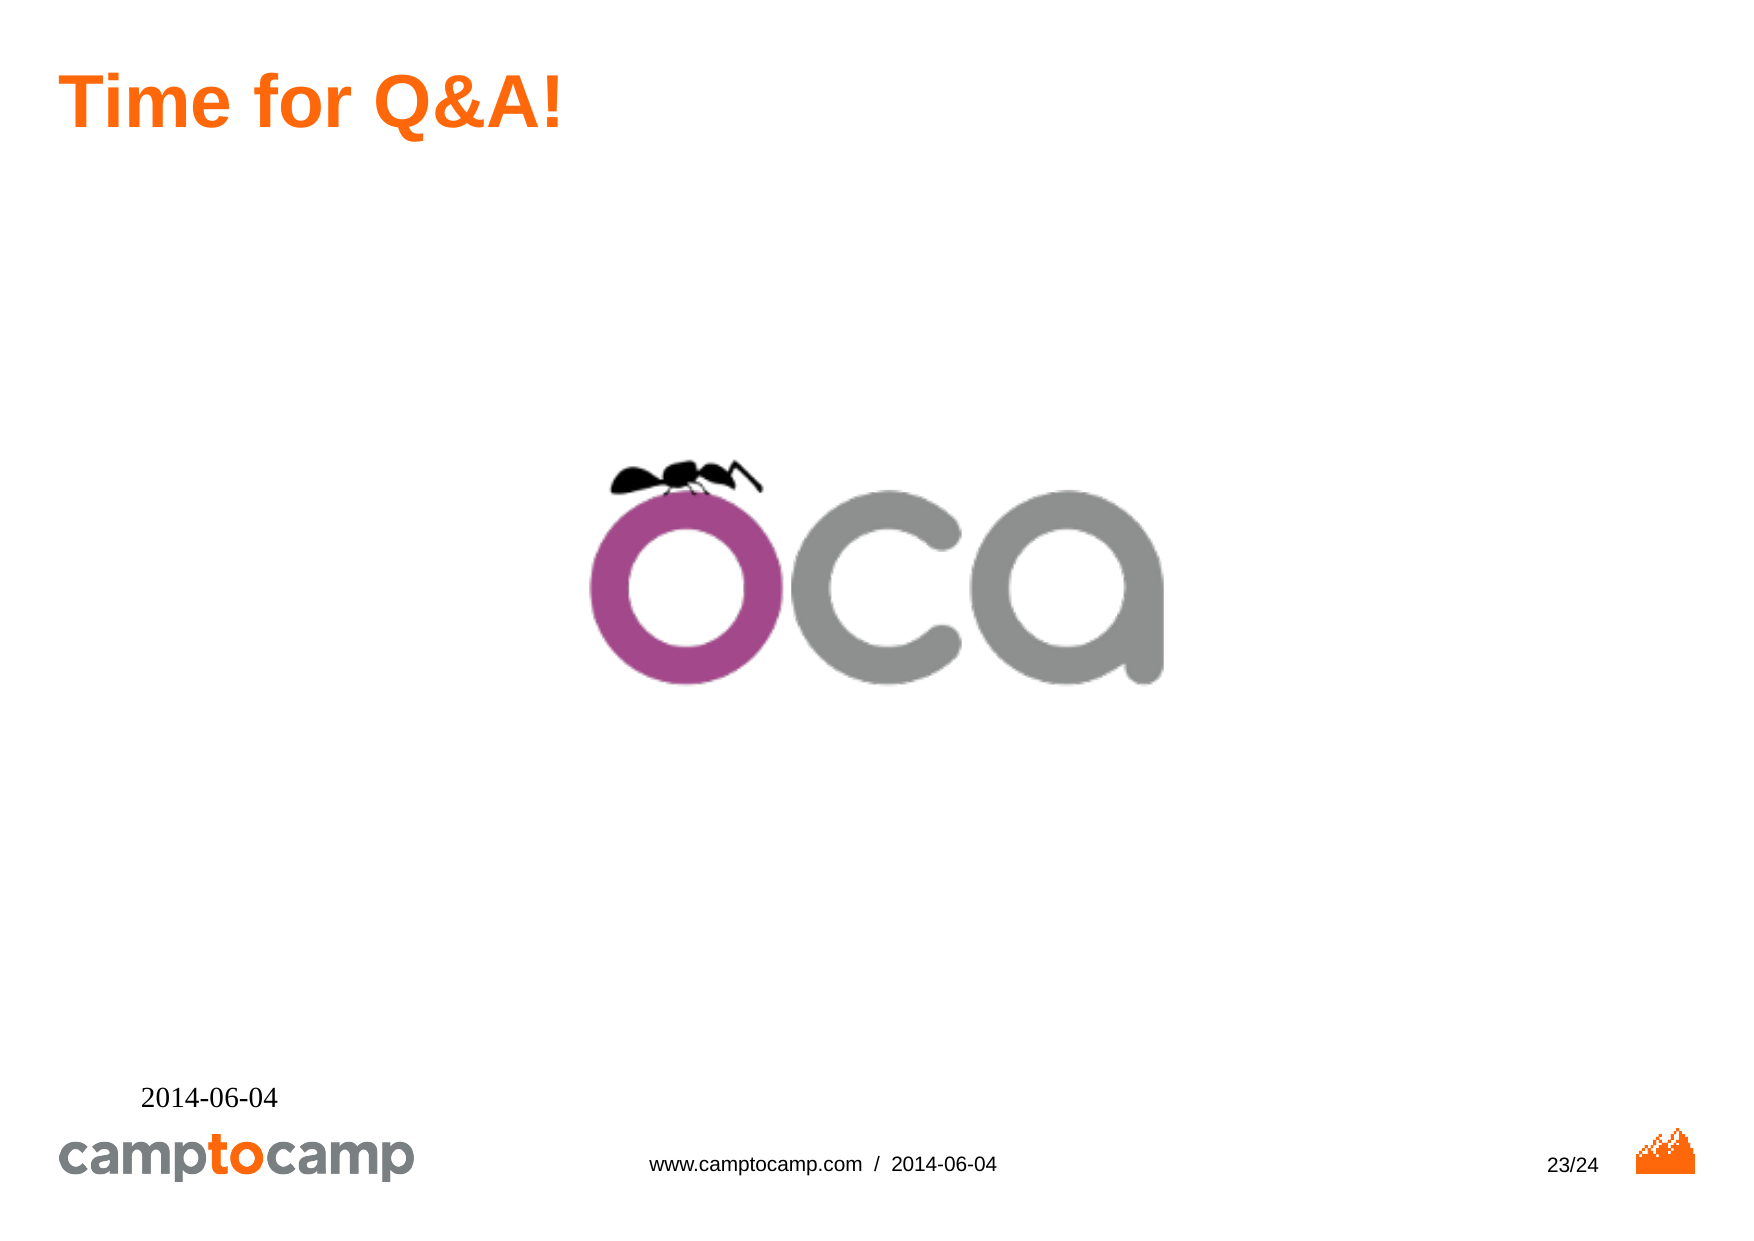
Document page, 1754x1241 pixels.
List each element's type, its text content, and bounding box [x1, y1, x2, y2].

picture [59, 1134, 414, 1182]
picture [1636, 1128, 1695, 1174]
title Time for Q&A! [59, 59, 1695, 247]
picture [551, 265, 1203, 917]
